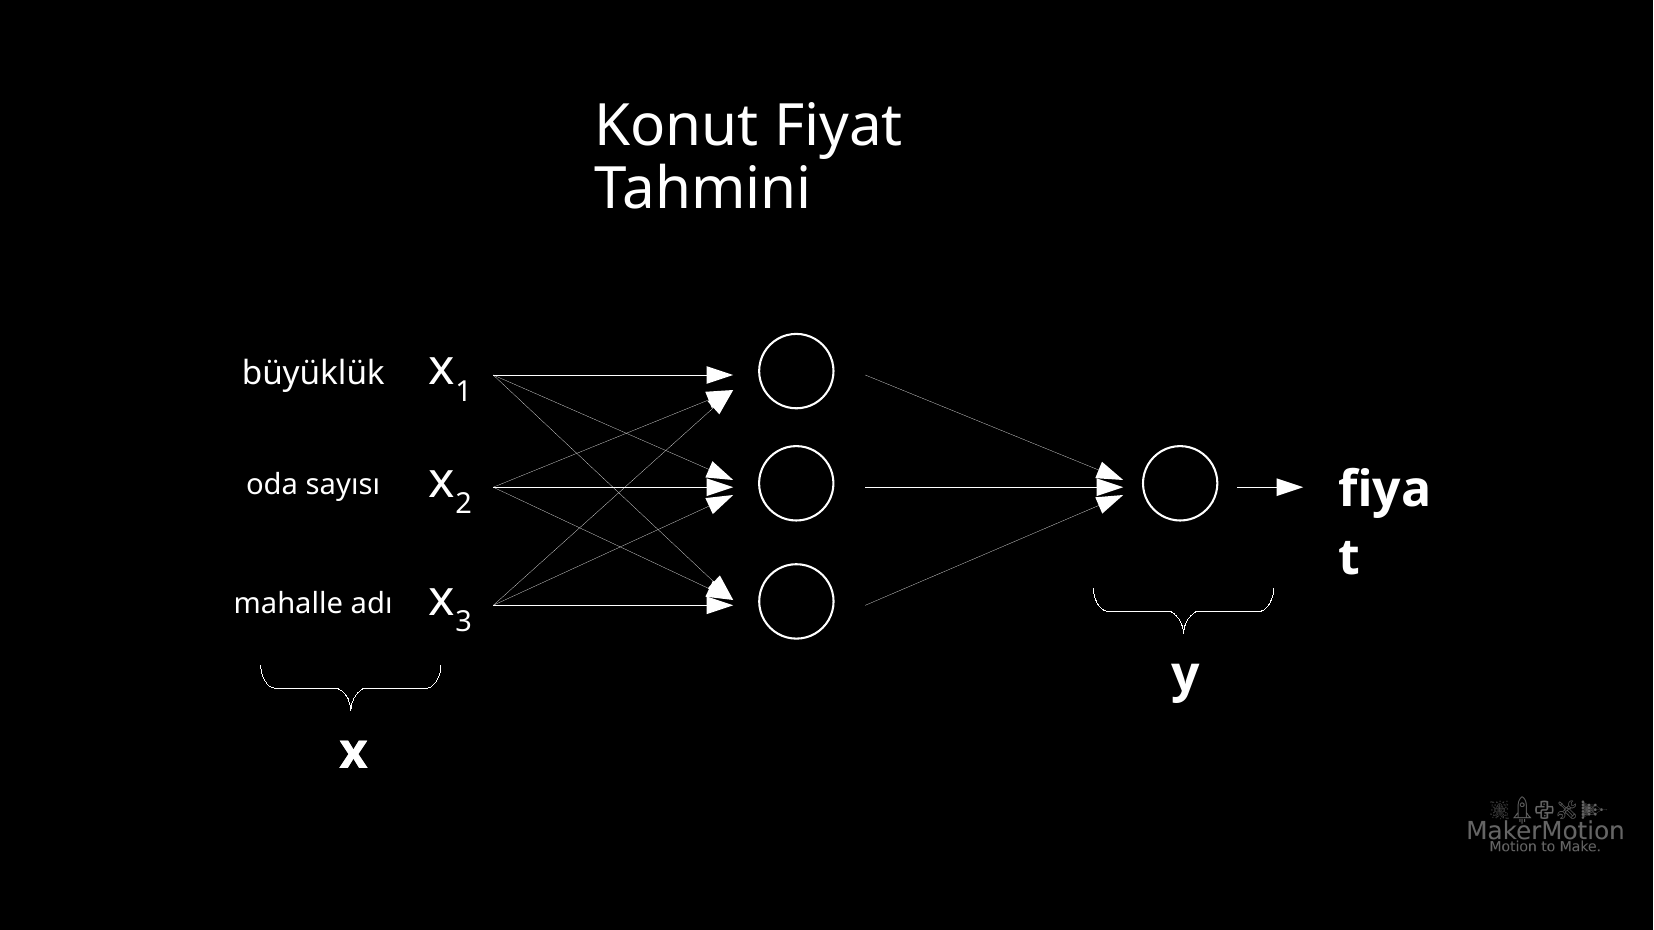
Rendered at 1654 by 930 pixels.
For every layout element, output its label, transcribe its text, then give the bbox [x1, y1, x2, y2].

text_box büyüklük [227, 343, 400, 399]
text_box y [1157, 630, 1203, 704]
text_box fiyat [1323, 445, 1454, 526]
text_box x1 [414, 327, 494, 415]
text_box x [324, 707, 370, 780]
text_box oda sayısı [231, 458, 396, 509]
title Konut Fiyat Tahmini [579, 68, 1074, 248]
text_box x3 [414, 557, 494, 646]
text_box x2 [414, 439, 494, 527]
text_box mahalle adı [218, 576, 408, 627]
picture [1440, 719, 1651, 930]
